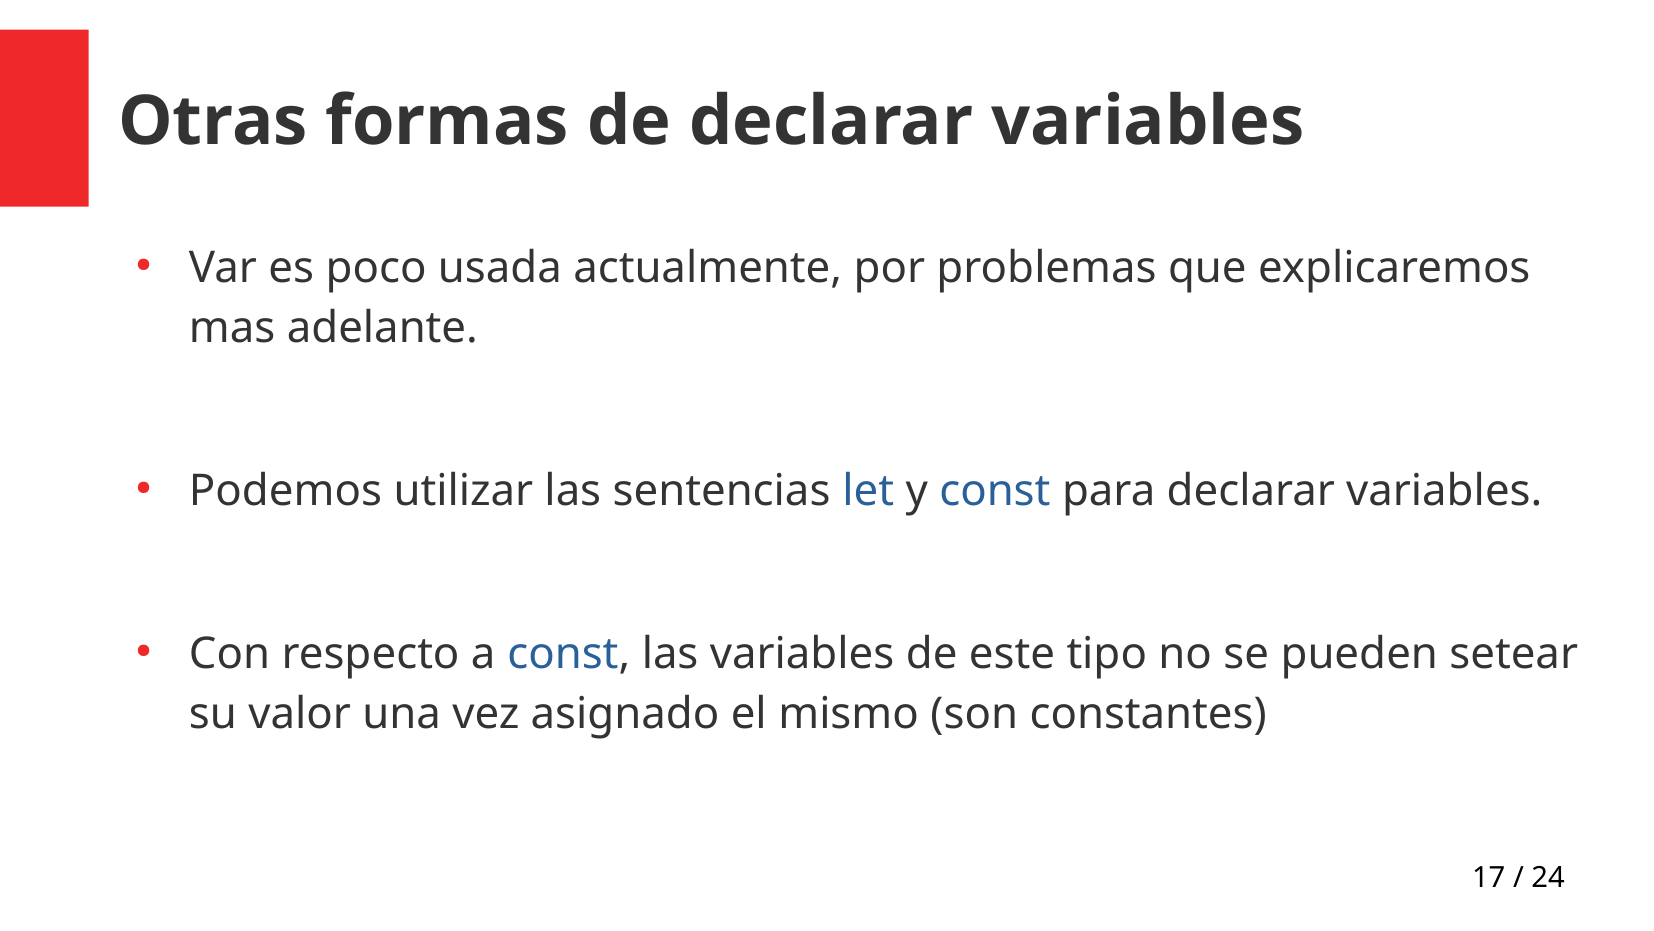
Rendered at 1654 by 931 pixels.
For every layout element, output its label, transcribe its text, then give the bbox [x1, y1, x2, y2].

list Var es poco usada actualmente, por problemas que explicaremos mas adelante. Podemos utilizar las sentencias let y const para declarar variables. Con respecto a const, las variables de este tipo no se pueden setear su valor una vez asignado el mismo (son constantes) [118, 236, 1595, 798]
title Otras formas de declarar variables [118, 29, 1595, 207]
